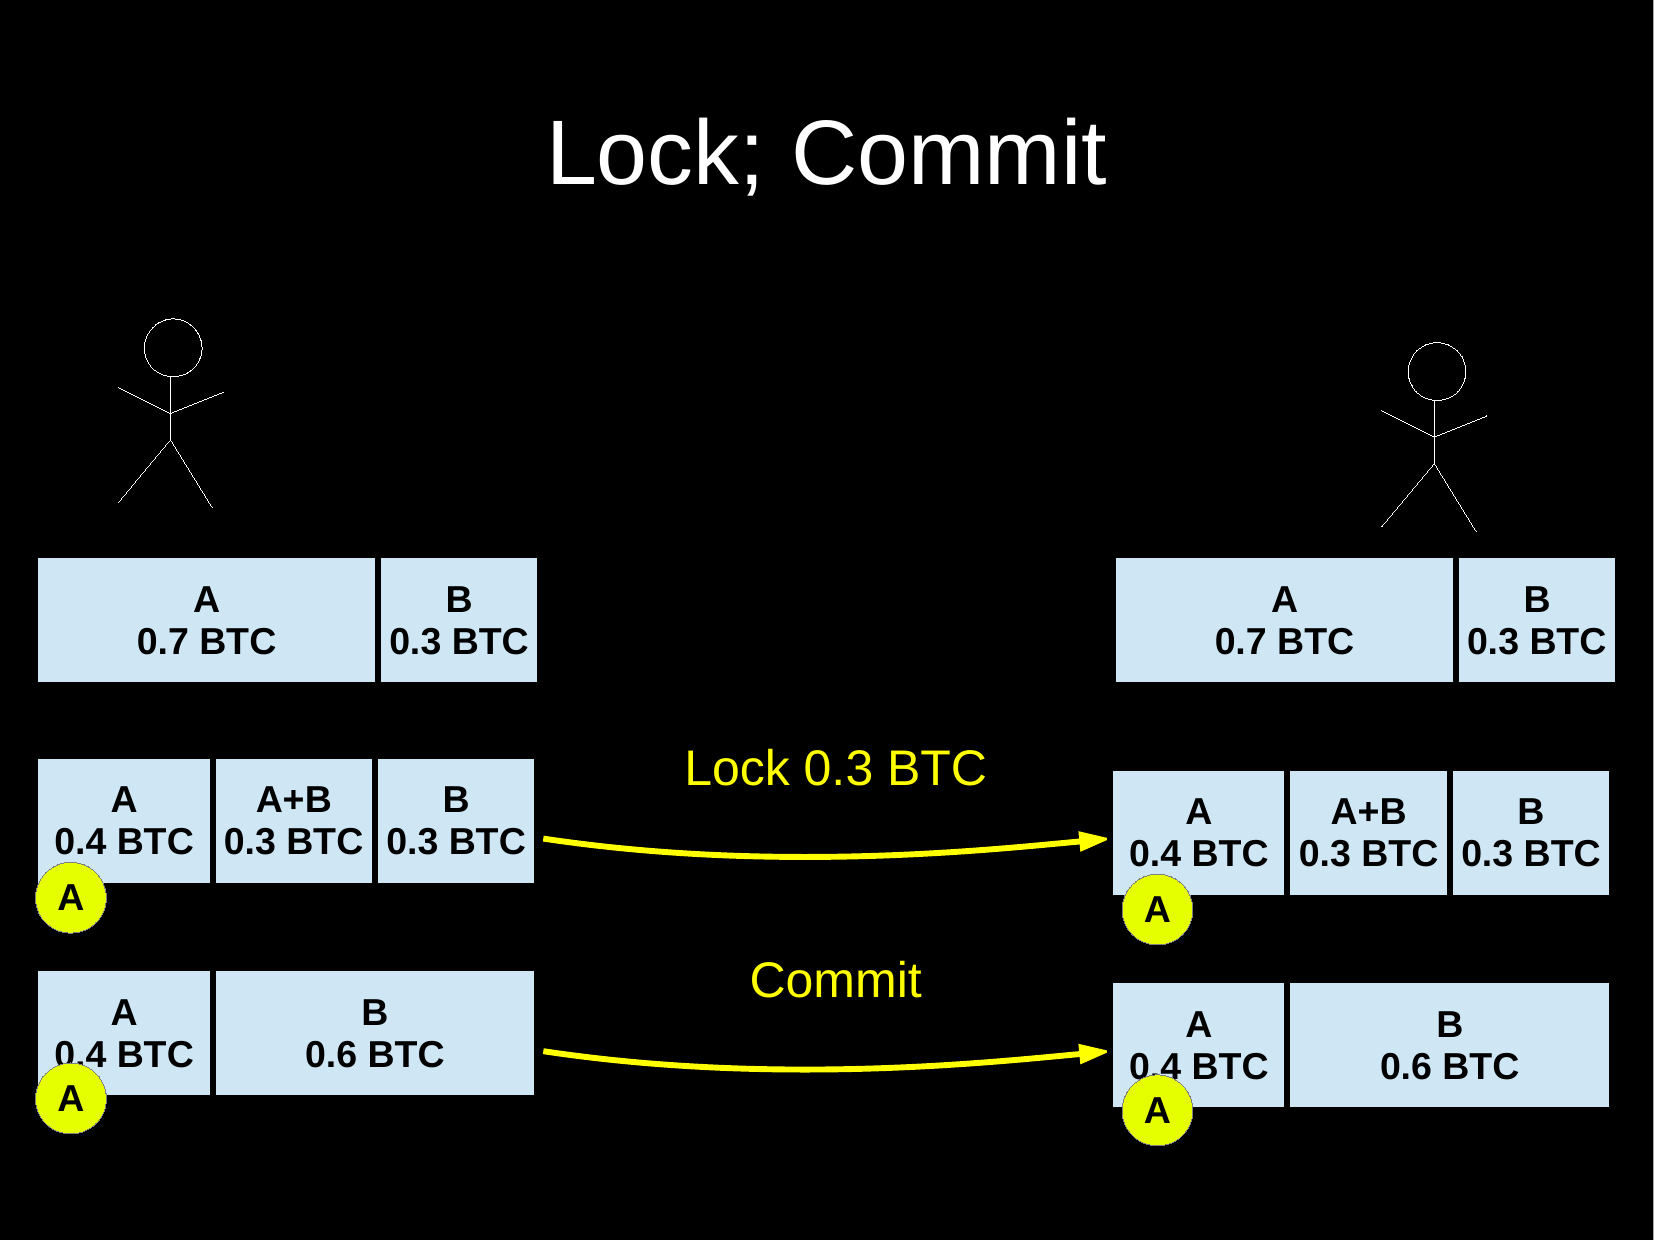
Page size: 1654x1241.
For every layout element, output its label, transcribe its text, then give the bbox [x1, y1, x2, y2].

text_box A 0.7 BTC [1113, 555, 1455, 686]
text_box A [35, 1062, 107, 1134]
text_box B 0.3 BTC [1455, 555, 1619, 686]
text_box B 0.3 BTC [377, 555, 541, 686]
text_box B 0.3 BTC [376, 755, 538, 886]
text_box A+B 0.3 BTC [1287, 767, 1450, 898]
text_box A [1122, 874, 1193, 945]
text_box A [1122, 1074, 1193, 1146]
title Lock; Commit [82, 49, 1571, 257]
text_box Commit [640, 944, 1031, 1016]
text_box A+B 0.3 BTC [212, 755, 376, 886]
text_box B 0.6 BTC [1287, 980, 1613, 1111]
text_box Lock 0.3 BTC [640, 732, 1031, 803]
text_box A 0.4 BTC [35, 968, 212, 1099]
text_box A 0.4 BTC [1110, 767, 1287, 898]
text_box A [35, 862, 107, 934]
text_box A 0.4 BTC [1110, 980, 1287, 1111]
text_box B 0.6 BTC [212, 968, 538, 1099]
text_box A 0.7 BTC [35, 555, 377, 686]
text_box A 0.4 BTC [35, 755, 212, 886]
text_box B 0.3 BTC [1450, 767, 1613, 898]
